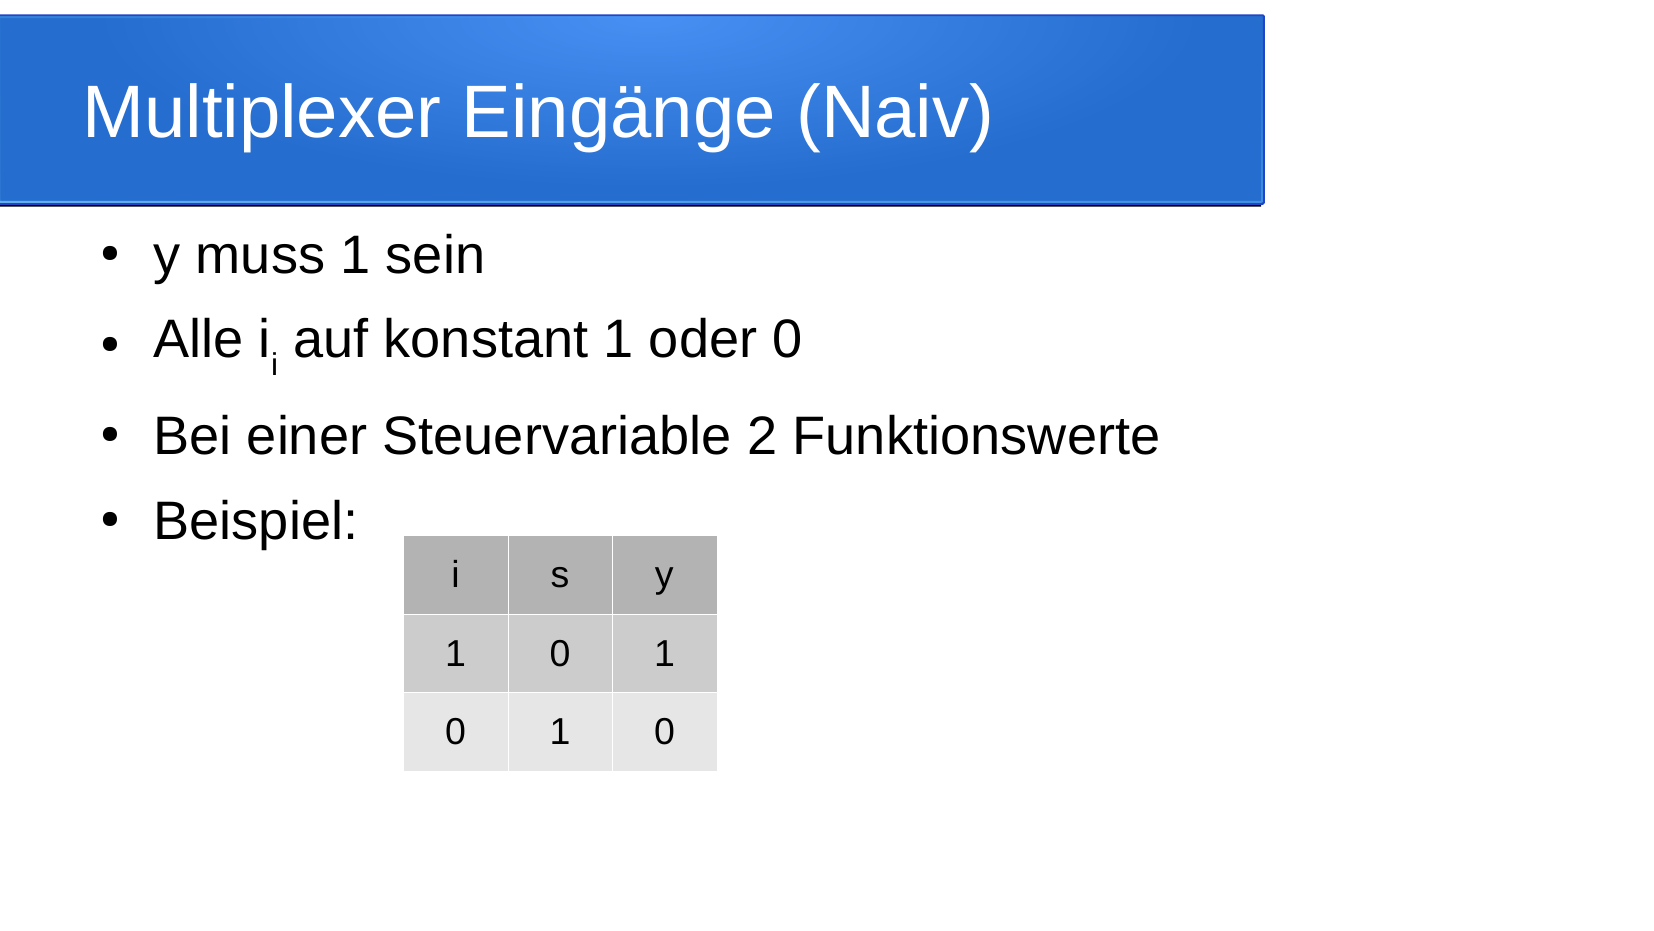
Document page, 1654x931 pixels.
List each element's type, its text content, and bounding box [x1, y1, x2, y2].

table_header y [613, 536, 717, 614]
table_header s [509, 536, 612, 614]
table_cell 0 [509, 615, 612, 692]
table_cell 1 [509, 693, 612, 771]
table_header i [404, 536, 508, 614]
table_cell 1 [404, 615, 508, 692]
list y muss 1 sein Alle ii auf konstant 1 oder 0 Bei einer Steuervariable 2 Funktionswerte Beispiel: [82, 224, 1571, 764]
table_cell 0 [404, 693, 508, 771]
table_cell 1 [613, 615, 717, 692]
title Multiplexer Eingänge (Naiv) [82, 35, 1235, 189]
table_cell 0 [613, 693, 717, 771]
